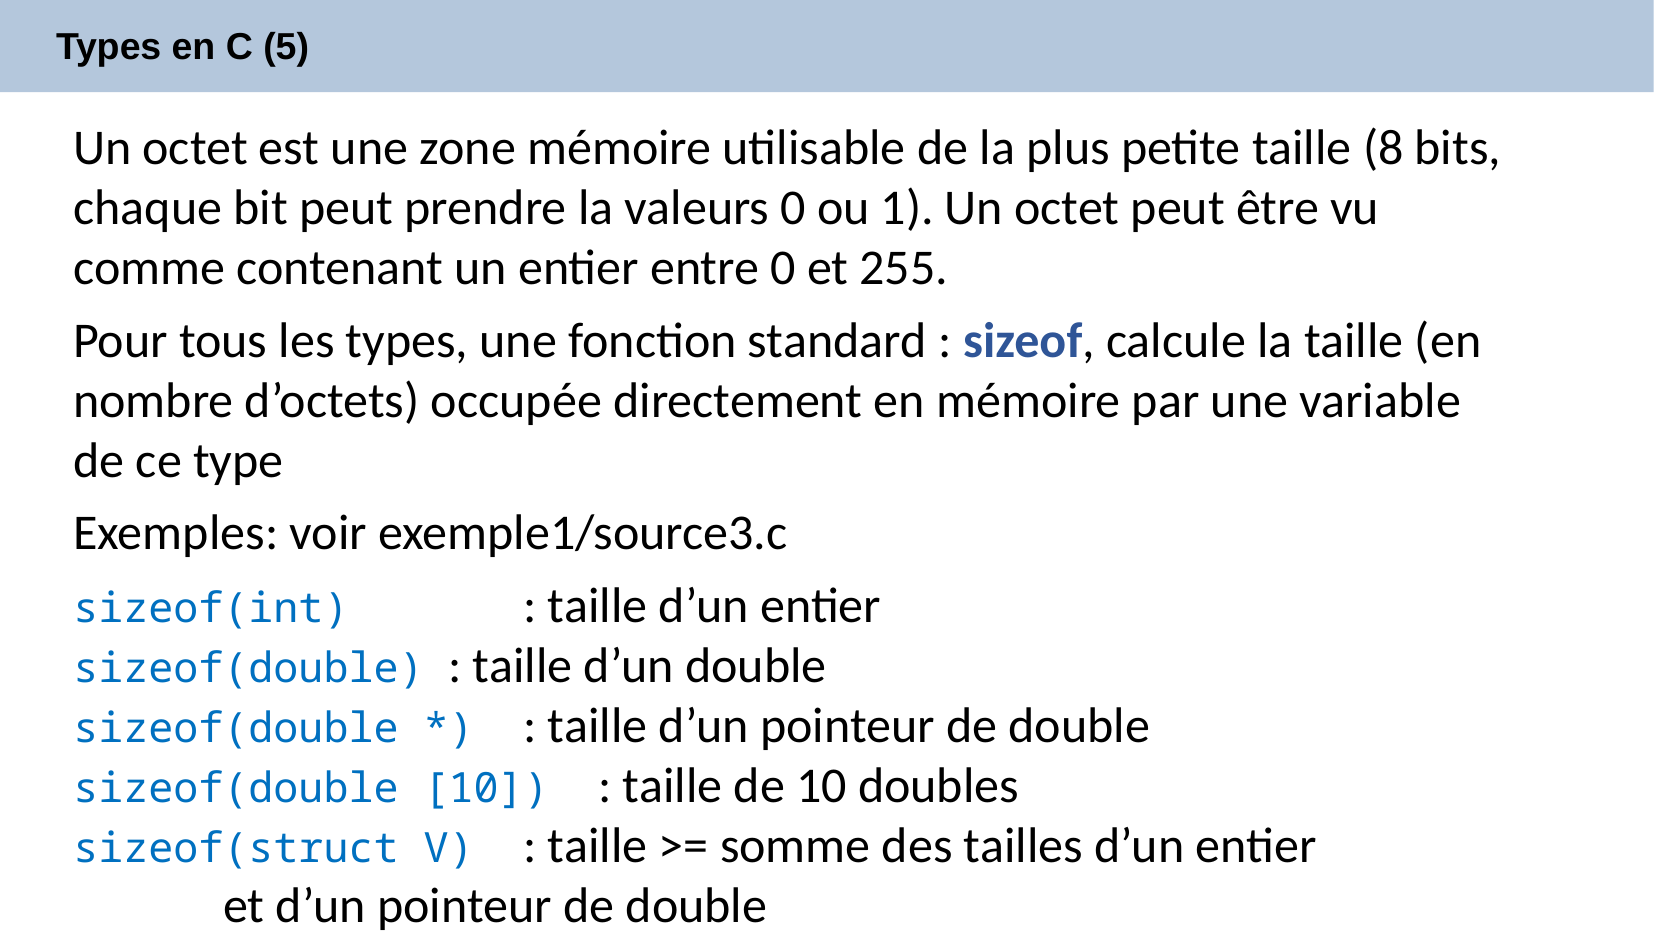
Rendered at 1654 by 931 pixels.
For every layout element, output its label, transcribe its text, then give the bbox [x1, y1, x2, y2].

text_box Types en C (5) [0, 0, 1654, 93]
text_box Un octet est une zone mémoire utilisable de la plus petite taille (8 bits, chaque bit peut prendre la valeurs 0 ou 1). Un octet peut être vu comme contenant un entier entre 0 et 255. Pour tous les types, une fonction standard : sizeof, calcule la taille (en nombre d’octets) occupée directement en mémoire par une variable de ce type Exemples: voir exemple1/source3.c sizeof(int) : taille d’un entier sizeof(double) : taille d’un double sizeof(double *) : taille d’un pointeur de double sizeof(double [10]) : taille de 10 doubles sizeof(struct V) : taille >= somme des tailles d’un entier et d’un pointeur de double [58, 107, 1536, 931]
